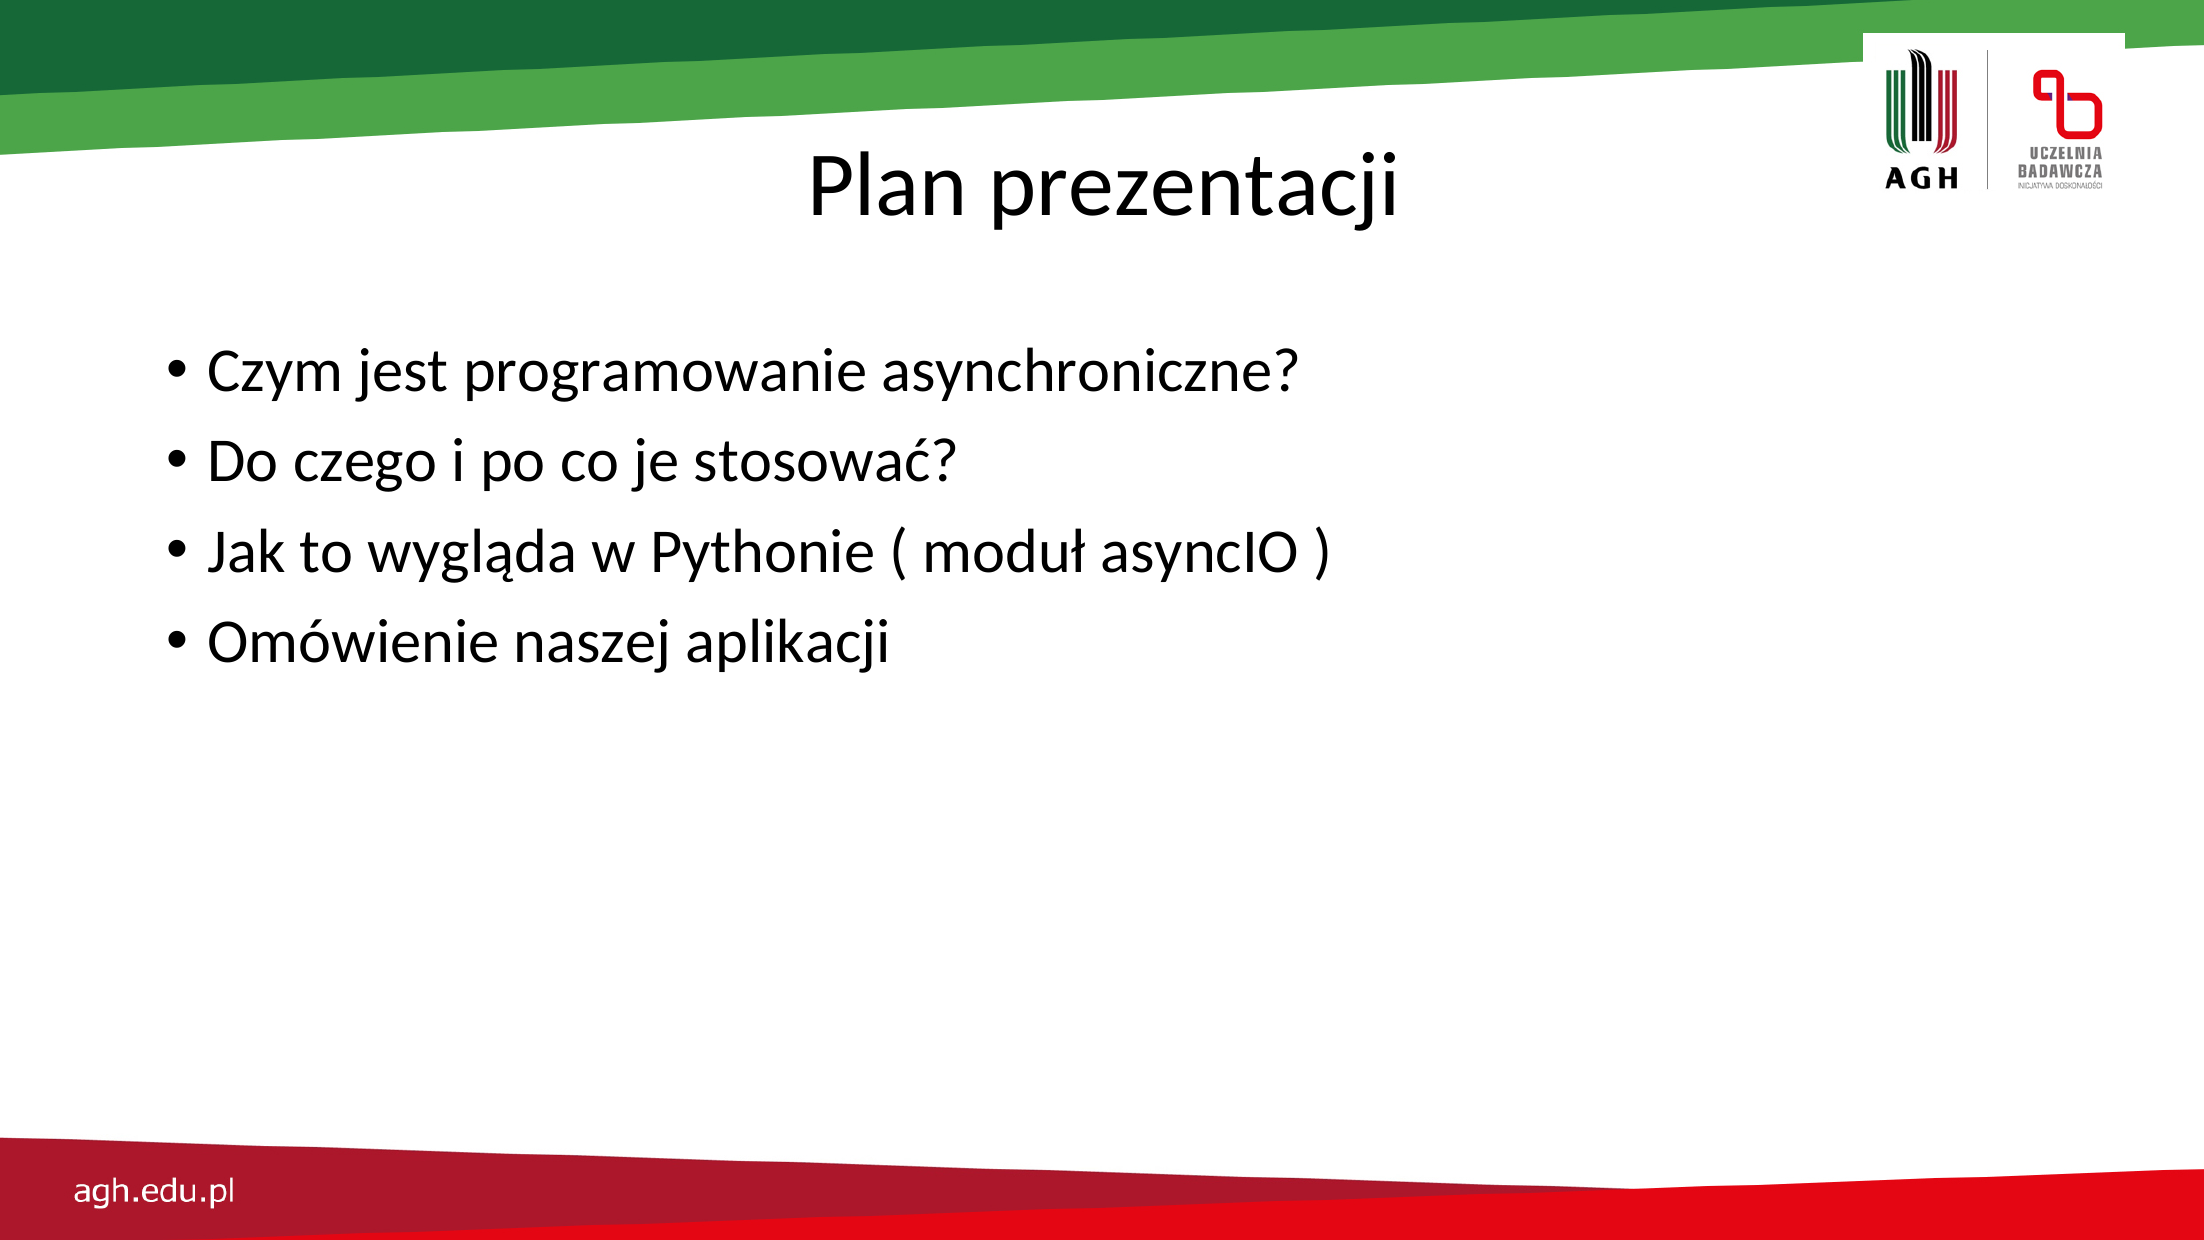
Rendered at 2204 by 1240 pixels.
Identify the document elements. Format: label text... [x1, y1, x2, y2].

picture [0, 0, 2204, 1240]
title Plan prezentacji [154, 65, 2056, 306]
list Czym jest programowanie asynchroniczne? Do czego i po co je stosować? Jak to wygląda w Pythonie ( moduł asyncIO ) Omówienie naszej aplikacji [151, 329, 2053, 1117]
